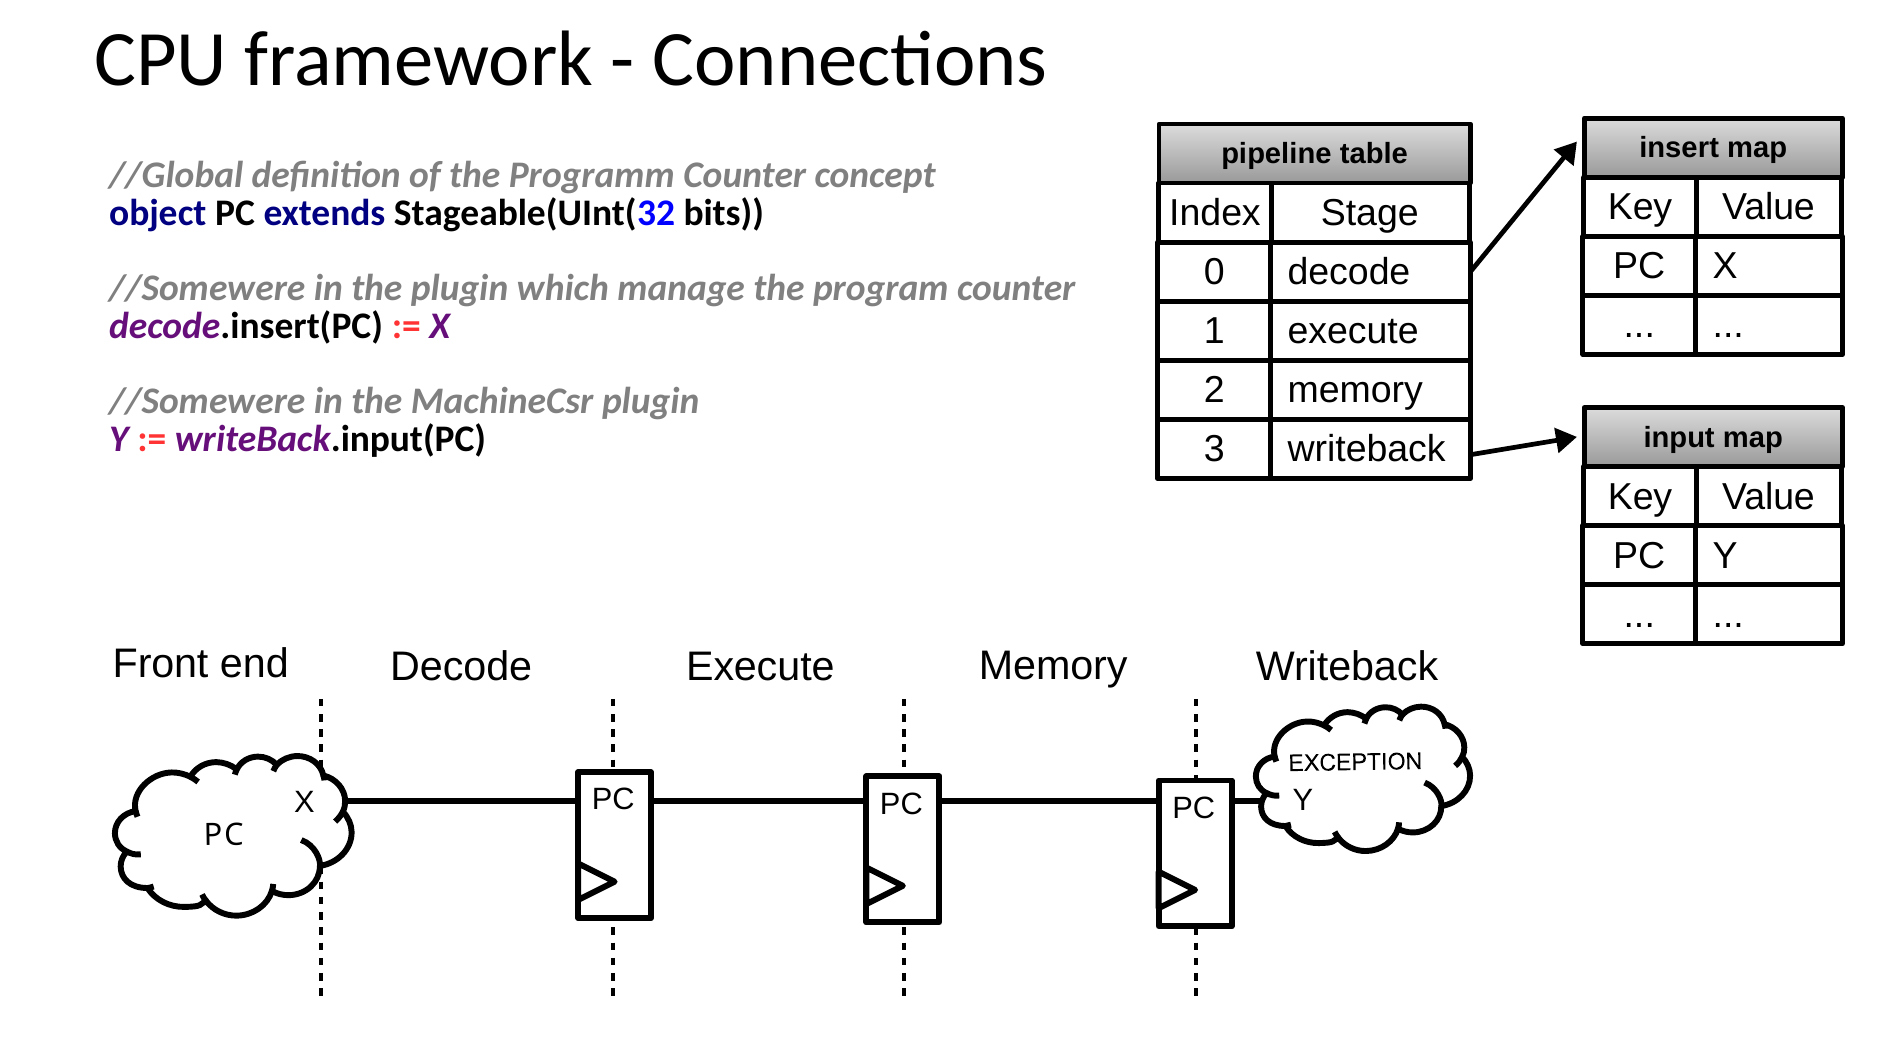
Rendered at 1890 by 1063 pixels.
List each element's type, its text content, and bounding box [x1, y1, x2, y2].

text_box writeback [1270, 419, 1471, 479]
text_box X [1695, 236, 1843, 295]
text_box 2 [1157, 360, 1270, 419]
text_box Index [1158, 183, 1272, 243]
text_box Stage [1272, 184, 1470, 242]
text_box ... [1582, 584, 1695, 644]
text_box ... [1695, 584, 1843, 644]
text_box 3 [1157, 419, 1270, 479]
text_box PC [1582, 525, 1695, 584]
text_box Key [1583, 177, 1697, 237]
text_box 0 [1157, 242, 1270, 301]
text_box execute [1270, 301, 1471, 360]
text_box 1 [1157, 301, 1270, 360]
text_box Value [1697, 178, 1842, 236]
picture [94, 631, 1474, 1004]
text_box insert map [1584, 118, 1843, 178]
text_box pipeline table [1159, 124, 1471, 184]
text_box ... [1695, 295, 1843, 355]
text_box input map [1584, 407, 1843, 467]
text_box ... [1582, 295, 1695, 355]
text_box //Global definition of the Programm Counter concept object PC extends Stageable(UInt(32 bits)) //Somewere in the plugin which manage the program counter decode.insert(PC) := X //Somewere in the MachineCsr plugin Y := writeBack.input(PC) [94, 152, 1123, 579]
text_box Y [1695, 525, 1843, 584]
title CPU framework - Connections [94, 0, 1796, 155]
text_box decode [1270, 242, 1471, 301]
text_box PC [1582, 236, 1695, 295]
text_box memory [1270, 360, 1471, 419]
text_box Key [1583, 466, 1697, 526]
text_box Value [1697, 467, 1842, 525]
